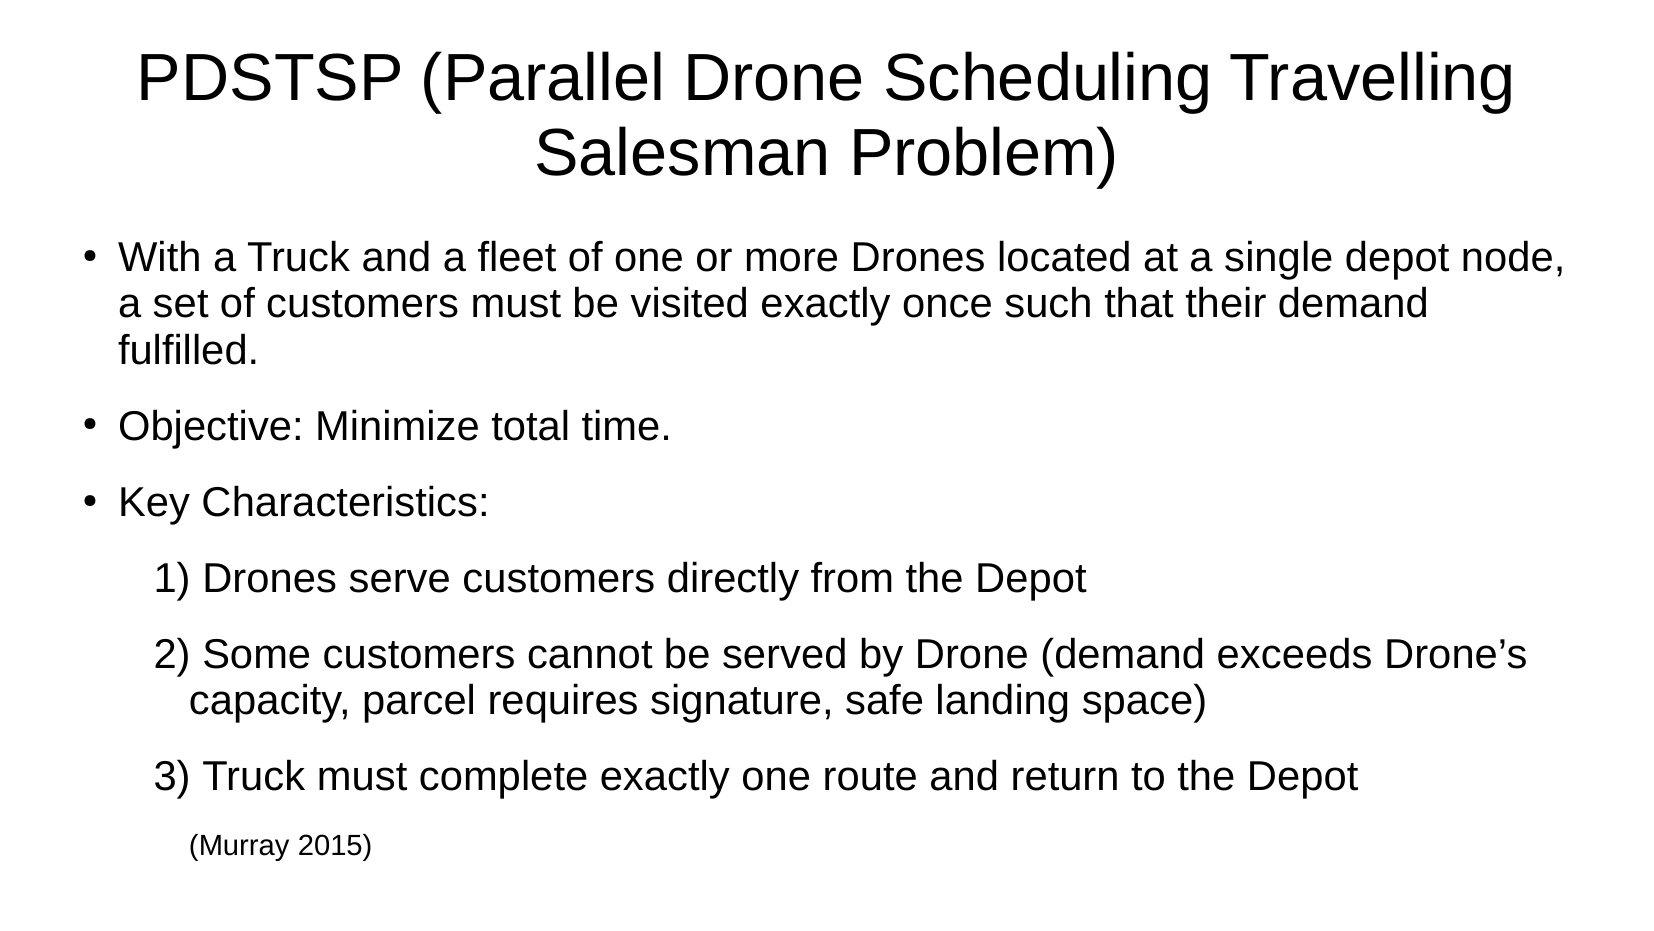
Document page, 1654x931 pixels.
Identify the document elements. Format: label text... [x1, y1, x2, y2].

subtitle With a Truck and a fleet of one or more Drones located at a single depot node, a set of customers must be visited exactly once such that their demand fulfilled. Objective: Minimize total time. Key Characteristics: Drones serve customers directly from the Depot Some customers cannot be served by Drone (demand exceeds Drone’s capacity, parcel requires signature, safe landing space) Truck must complete exactly one route and return to the Depot (Murray 2015) [82, 154, 1571, 865]
title PDSTSP (Parallel Drone Scheduling Travelling Salesman Problem) [82, 37, 1571, 154]
